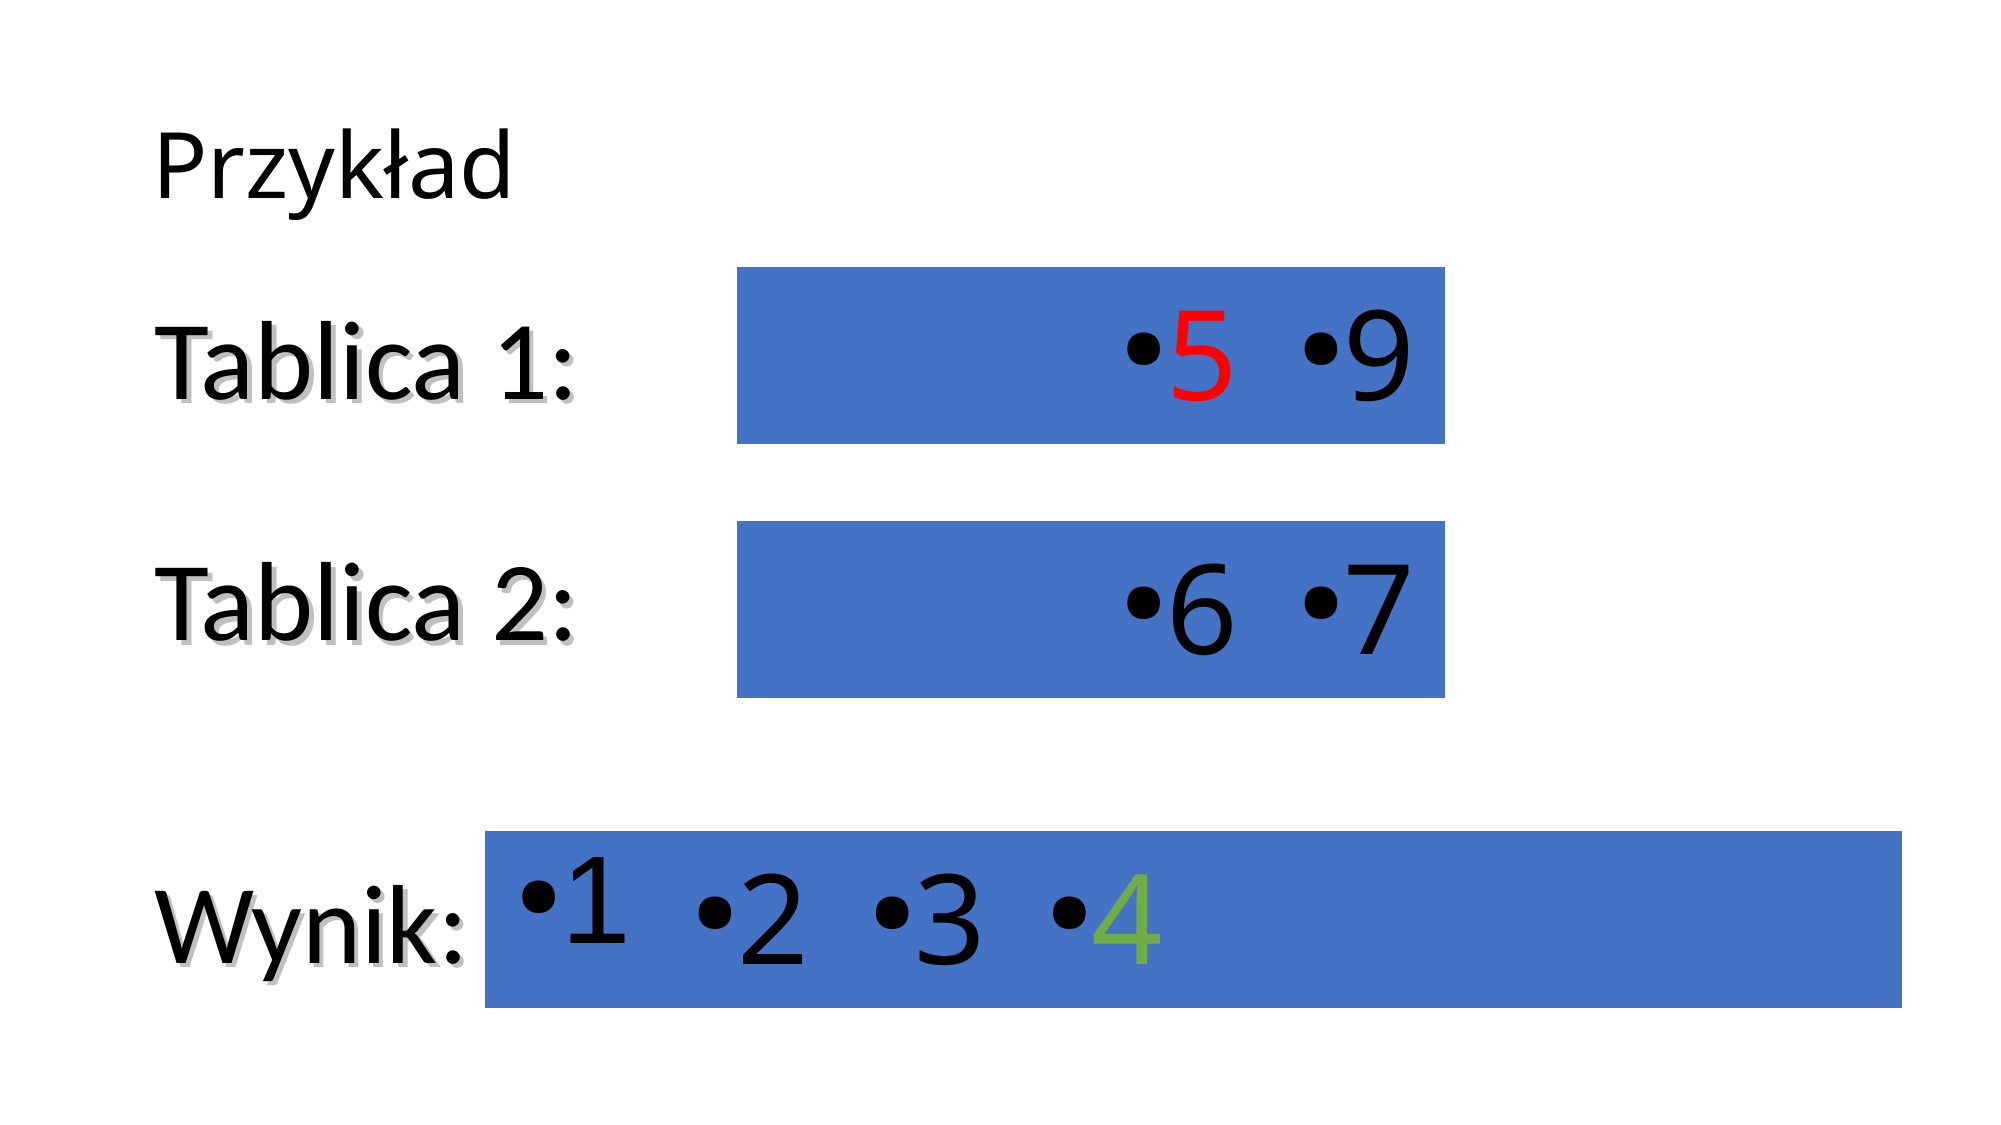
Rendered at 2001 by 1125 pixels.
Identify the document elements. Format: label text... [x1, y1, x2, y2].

table_header [1548, 831, 1725, 1008]
table_header [1194, 831, 1371, 1008]
text_box Wynik: [139, 843, 483, 993]
title Przykład [137, 59, 1863, 278]
table_header 9 [1268, 267, 1445, 444]
table_header [914, 267, 1091, 444]
table_header [1725, 831, 1902, 1008]
table_header 5 [1091, 267, 1268, 444]
text_box Tablica 1: [140, 279, 594, 430]
table_header [1371, 831, 1548, 1008]
table_header 1 [485, 831, 662, 1008]
table_header 4 [1017, 831, 1194, 1008]
table_header [737, 267, 914, 444]
table_header 6 [1091, 521, 1268, 698]
table_header [737, 521, 914, 698]
table_header [914, 521, 1091, 698]
table_header 7 [1268, 521, 1445, 698]
table_header 3 [839, 831, 1017, 1008]
table_header 2 [662, 831, 839, 1008]
text_box Tablica 2: [140, 521, 594, 671]
